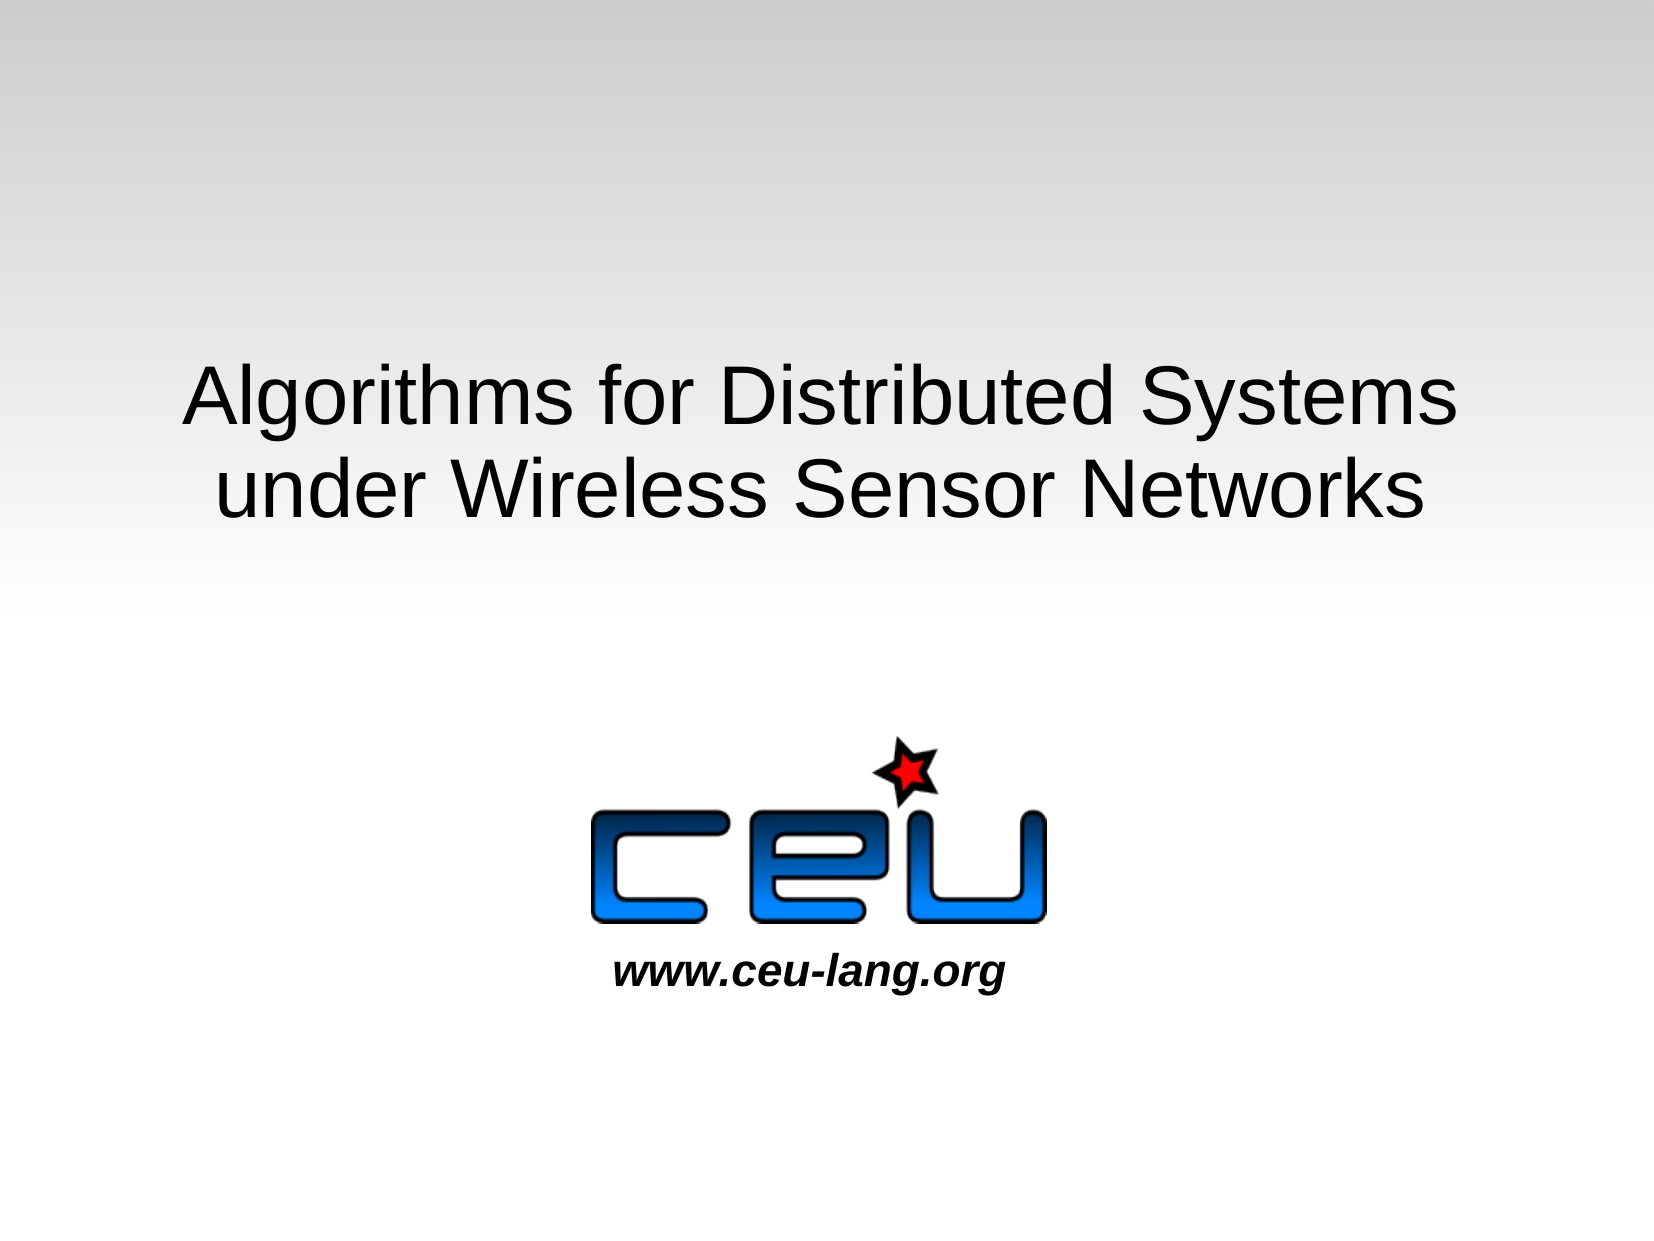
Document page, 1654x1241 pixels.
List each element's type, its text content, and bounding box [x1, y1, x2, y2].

text_box www.ceu-lang.org [215, 937, 1404, 1004]
picture [591, 736, 1047, 924]
subtitle Algorithms for Distributed Systems under Wireless Sensor Networks [76, 0, 1565, 997]
